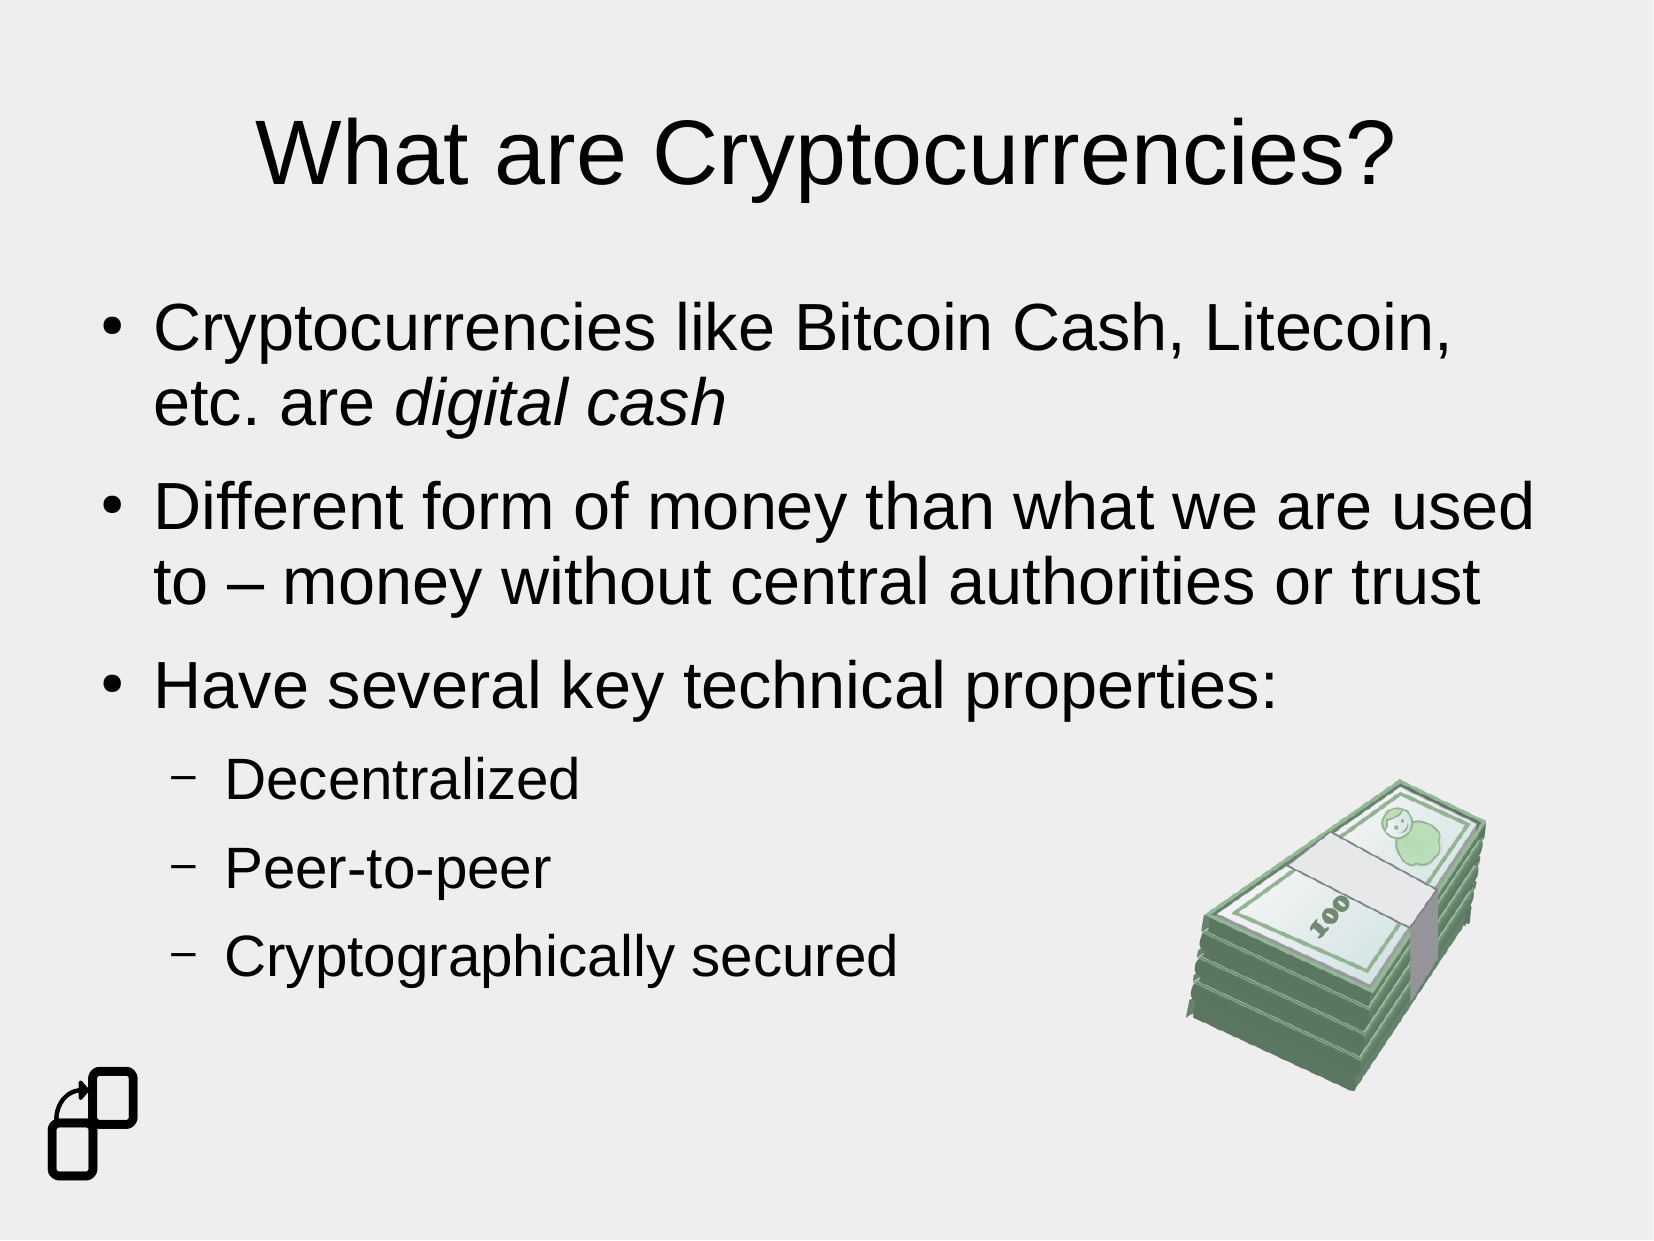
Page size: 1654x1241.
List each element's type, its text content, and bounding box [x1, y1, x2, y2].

picture [30, 1062, 153, 1186]
picture [1186, 779, 1486, 1091]
list Cryptocurrencies like Bitcoin Cash, Litecoin, etc. are digital cash Different form of money than what we are used to – money without central authorities or trust Have several key technical properties: Decentralized Peer-to-peer Cryptographically secured [82, 290, 1571, 1010]
title What are Cryptocurrencies? [82, 49, 1571, 257]
